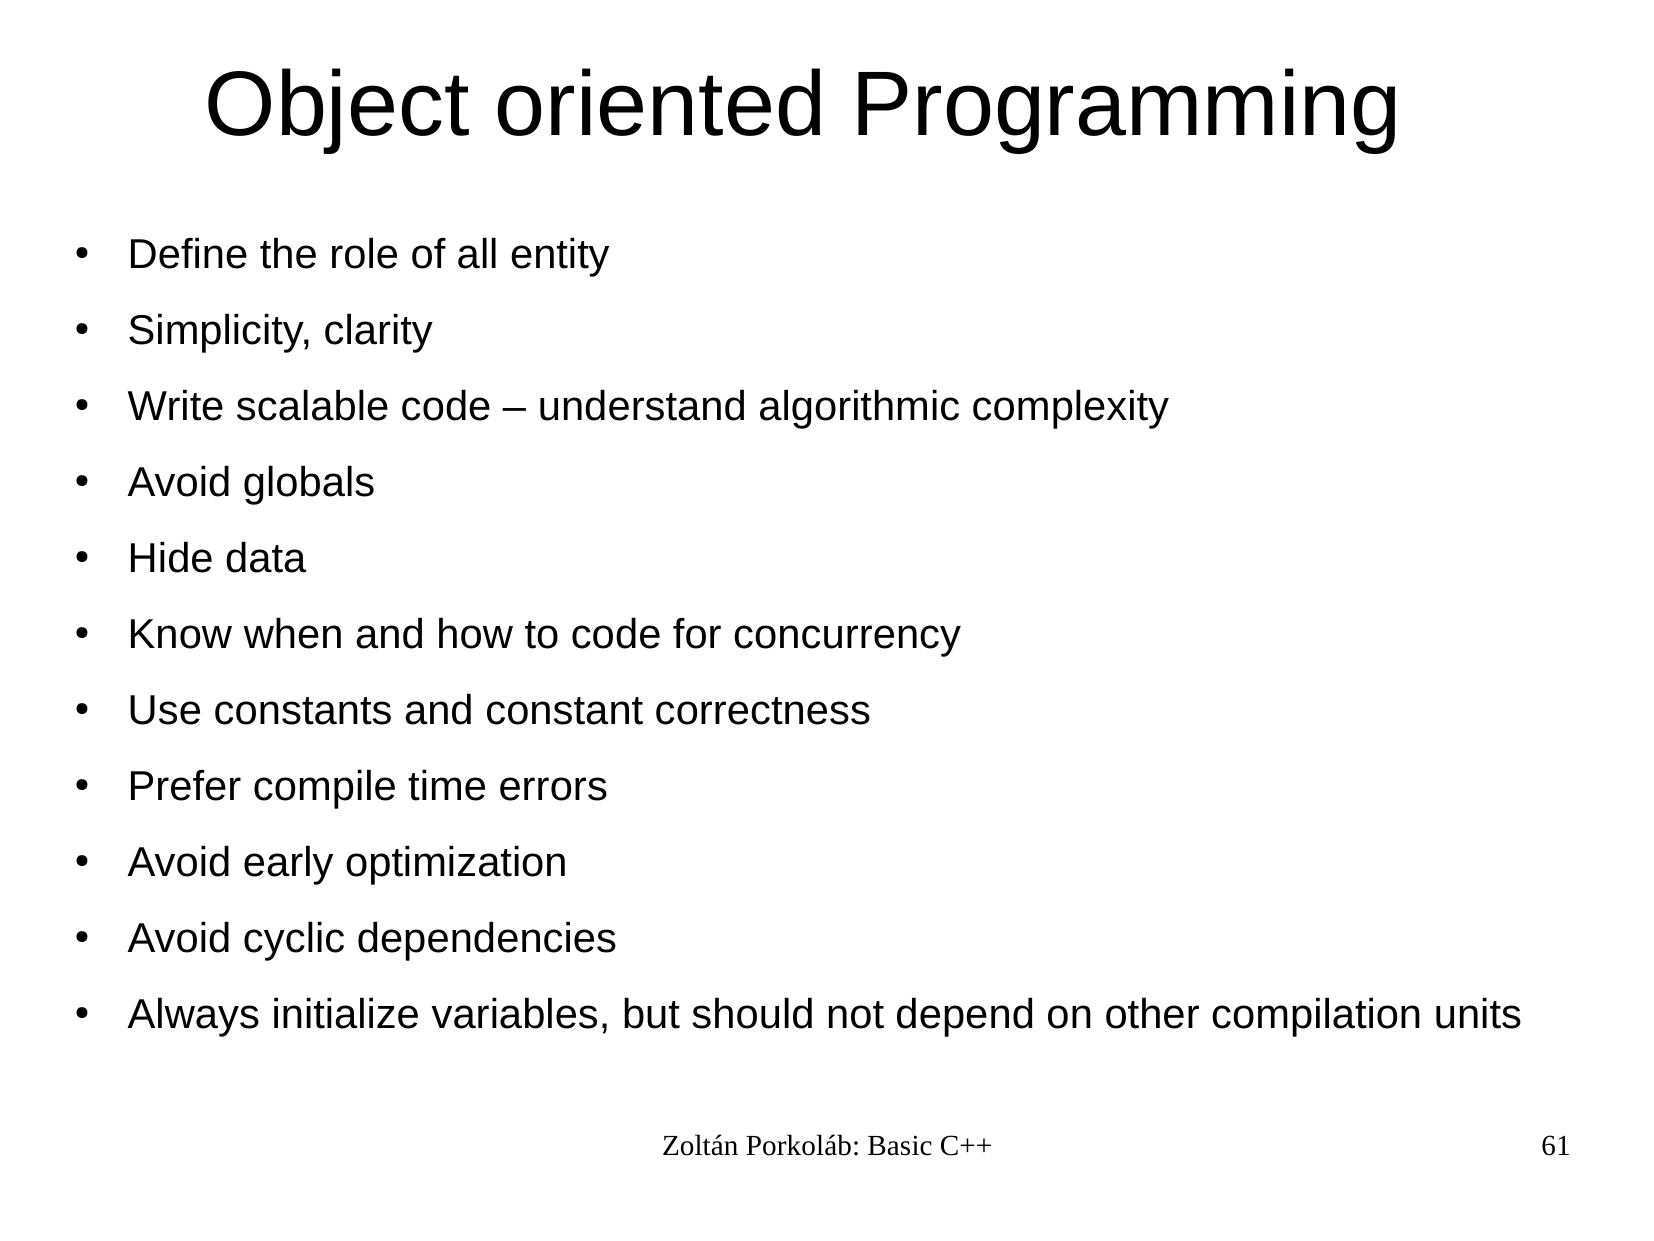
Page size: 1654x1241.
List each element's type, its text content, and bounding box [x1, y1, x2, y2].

list Define the role of all entity Simplicity, clarity Write scalable code – understand algorithmic complexity Avoid globals Hide data Know when and how to code for concurrency Use constants and constant correctness Prefer compile time errors Avoid early optimization Avoid cyclic dependencies Always initialize variables, but should not depend on other compilation units [56, 150, 1636, 1171]
title Object oriented Programming [60, 0, 1549, 150]
